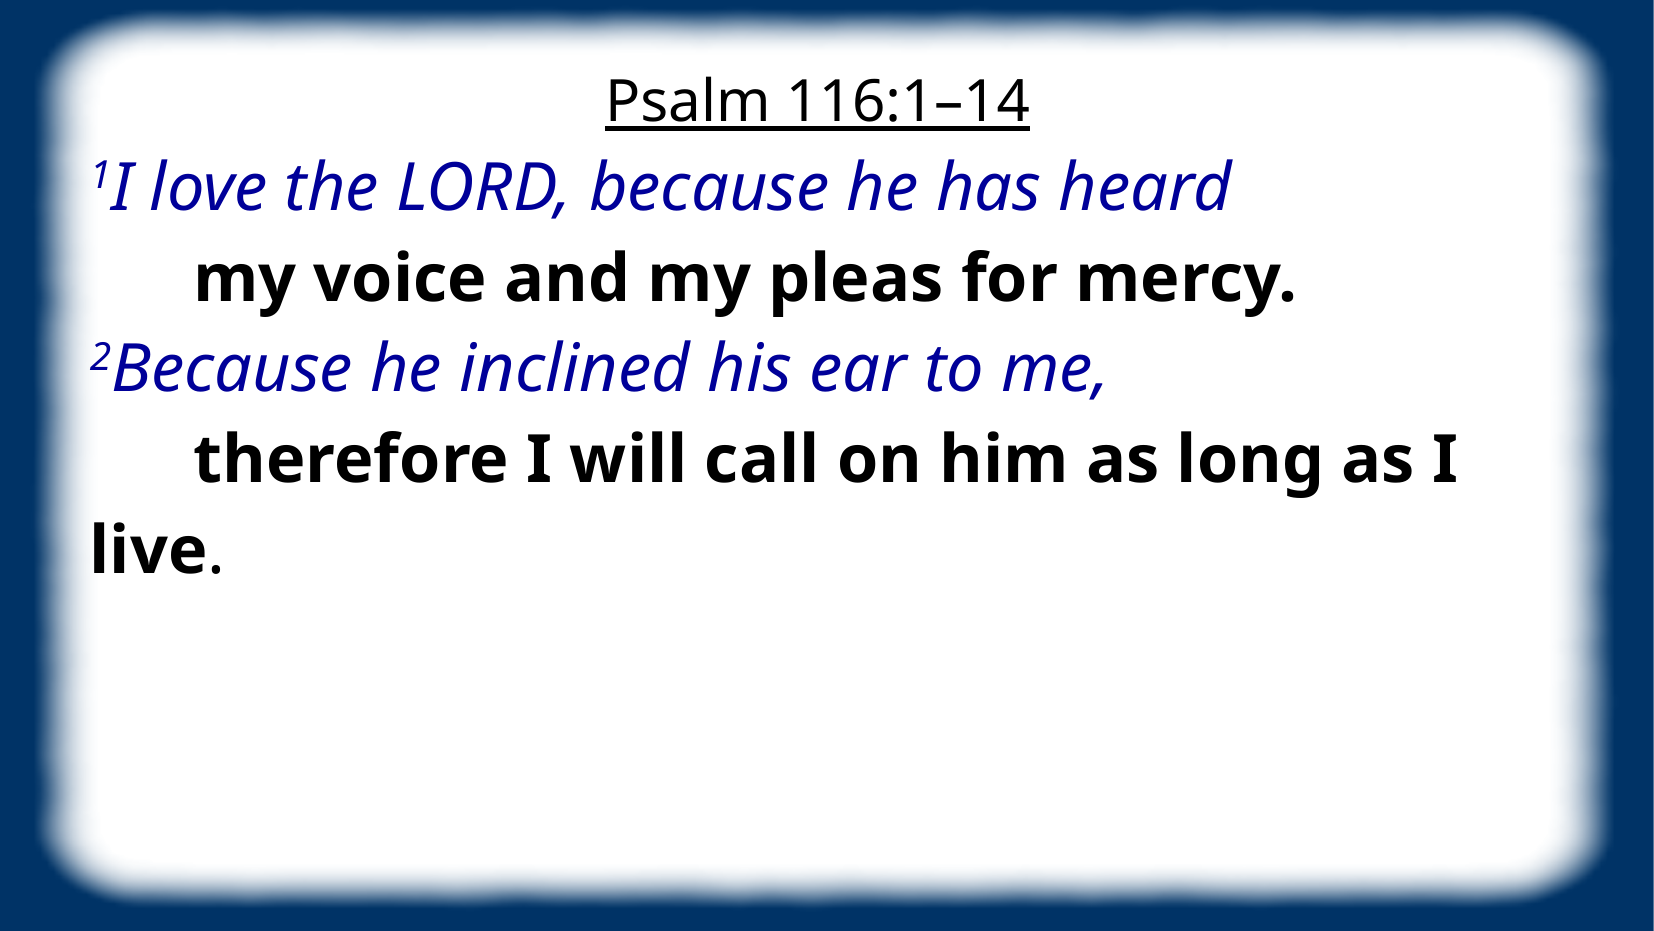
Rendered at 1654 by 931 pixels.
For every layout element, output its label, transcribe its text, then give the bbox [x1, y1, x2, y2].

picture [0, 0, 1654, 931]
text_box Psalm 116:1–14 1I love the LORD, because he has heard my voice and my pleas for mercy. 2Because he inclined his ear to me, therefore I will call on him as long as I live. [75, 52, 1561, 518]
